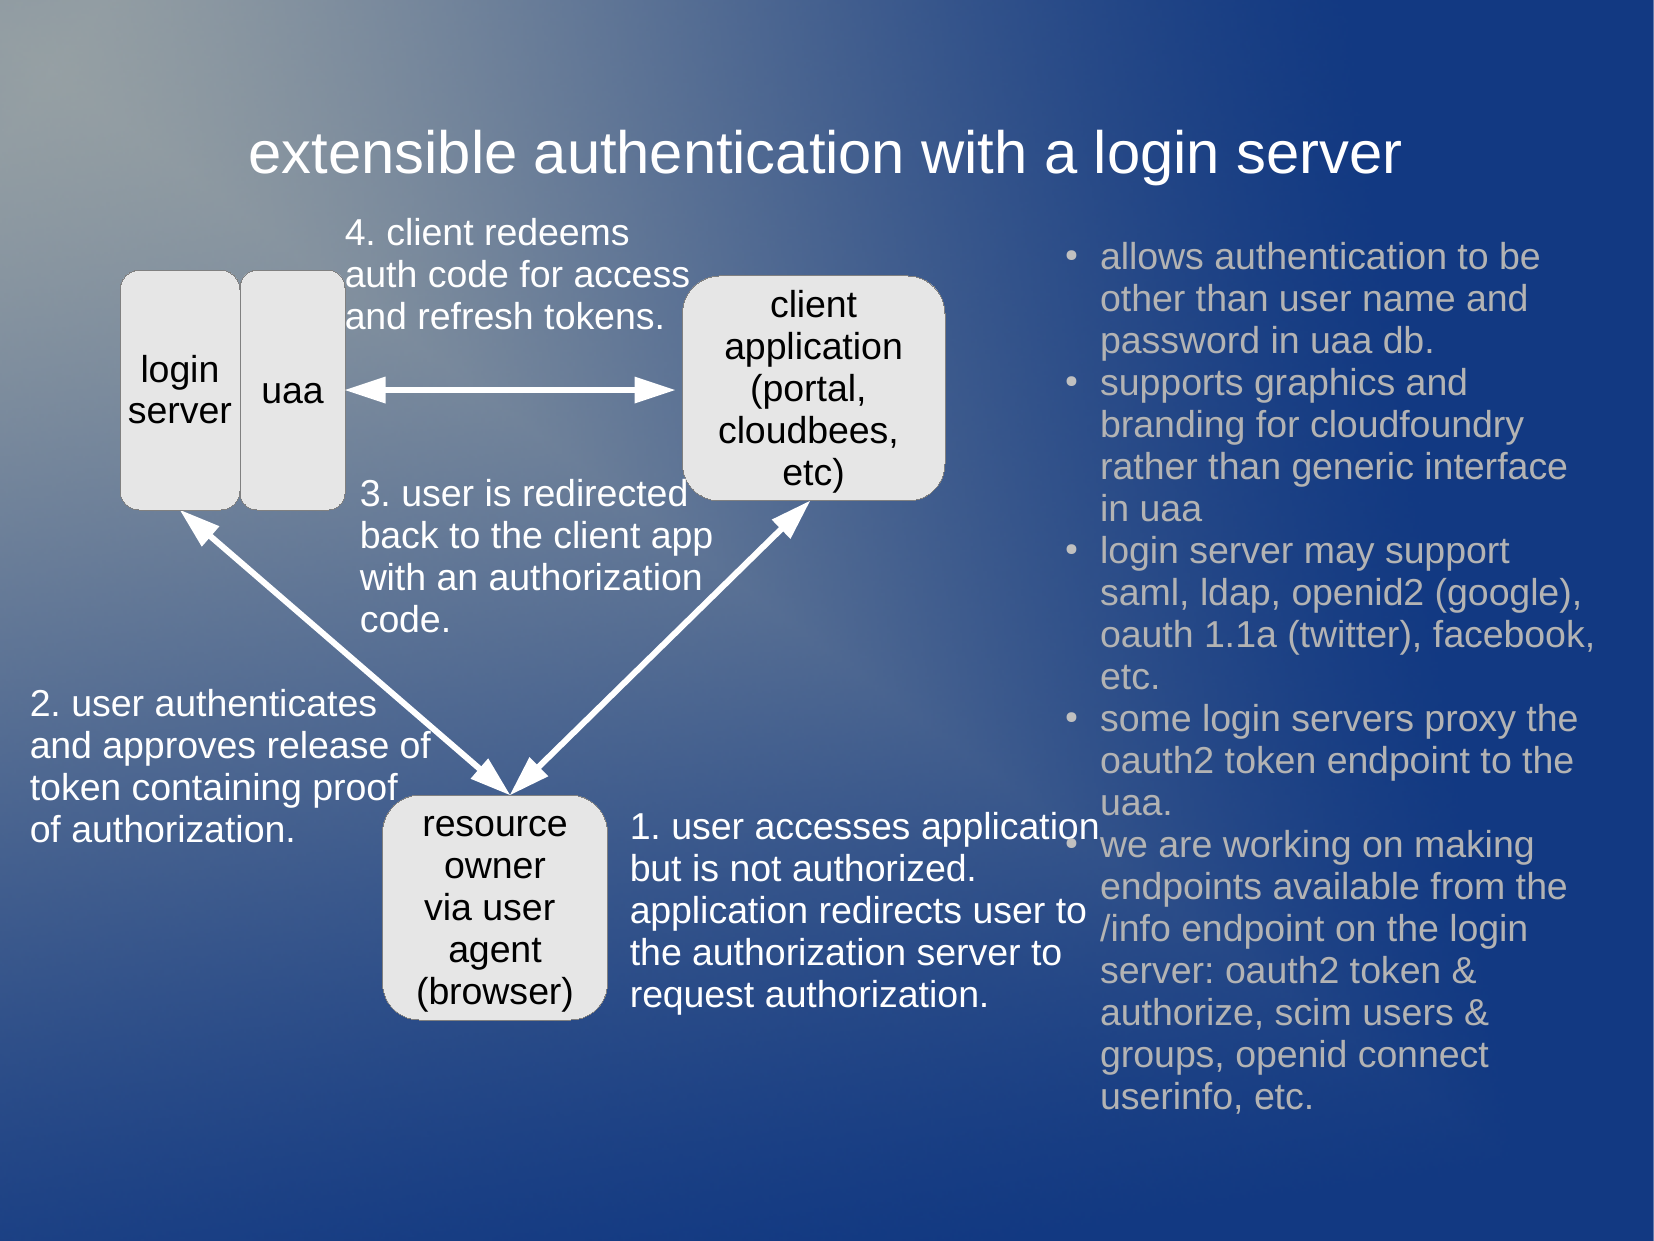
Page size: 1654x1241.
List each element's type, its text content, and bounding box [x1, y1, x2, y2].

title extensible authentication with a login server [82, 49, 1571, 257]
text_box 2. user authenticates and approves release of token containing proof of authorization. [15, 675, 451, 859]
text_box resource owner via user agent (browser) [382, 795, 608, 1021]
text_box uaa [240, 270, 346, 511]
picture [0, 0, 1654, 1241]
text_box login server [120, 270, 241, 511]
text_box 3. user is redirected back to the client app with an authorization code. [345, 465, 736, 648]
text_box allows authentication to be other than user name and password in uaa db. supports graphics and branding for cloudfoundry rather than generic interface in uaa login server may support saml, ldap, openid2 (google), oauth 1.1a (twitter), facebook, etc. some login servers proxy the oauth2 token endpoint to the uaa. we are working on making endpoints available from the /info endpoint on the login server: oauth2 token & authorize, scim users & groups, openid connect userinfo, etc. [1050, 228, 1621, 1125]
text_box 1. user accesses application but is not authorized. application redirects user to the authorization server to request authorization. [615, 798, 1126, 1201]
text_box client application (portal, cloudbees, etc) [682, 275, 946, 501]
text_box 4. client redeems auth code for access and refresh tokens. [330, 204, 721, 346]
